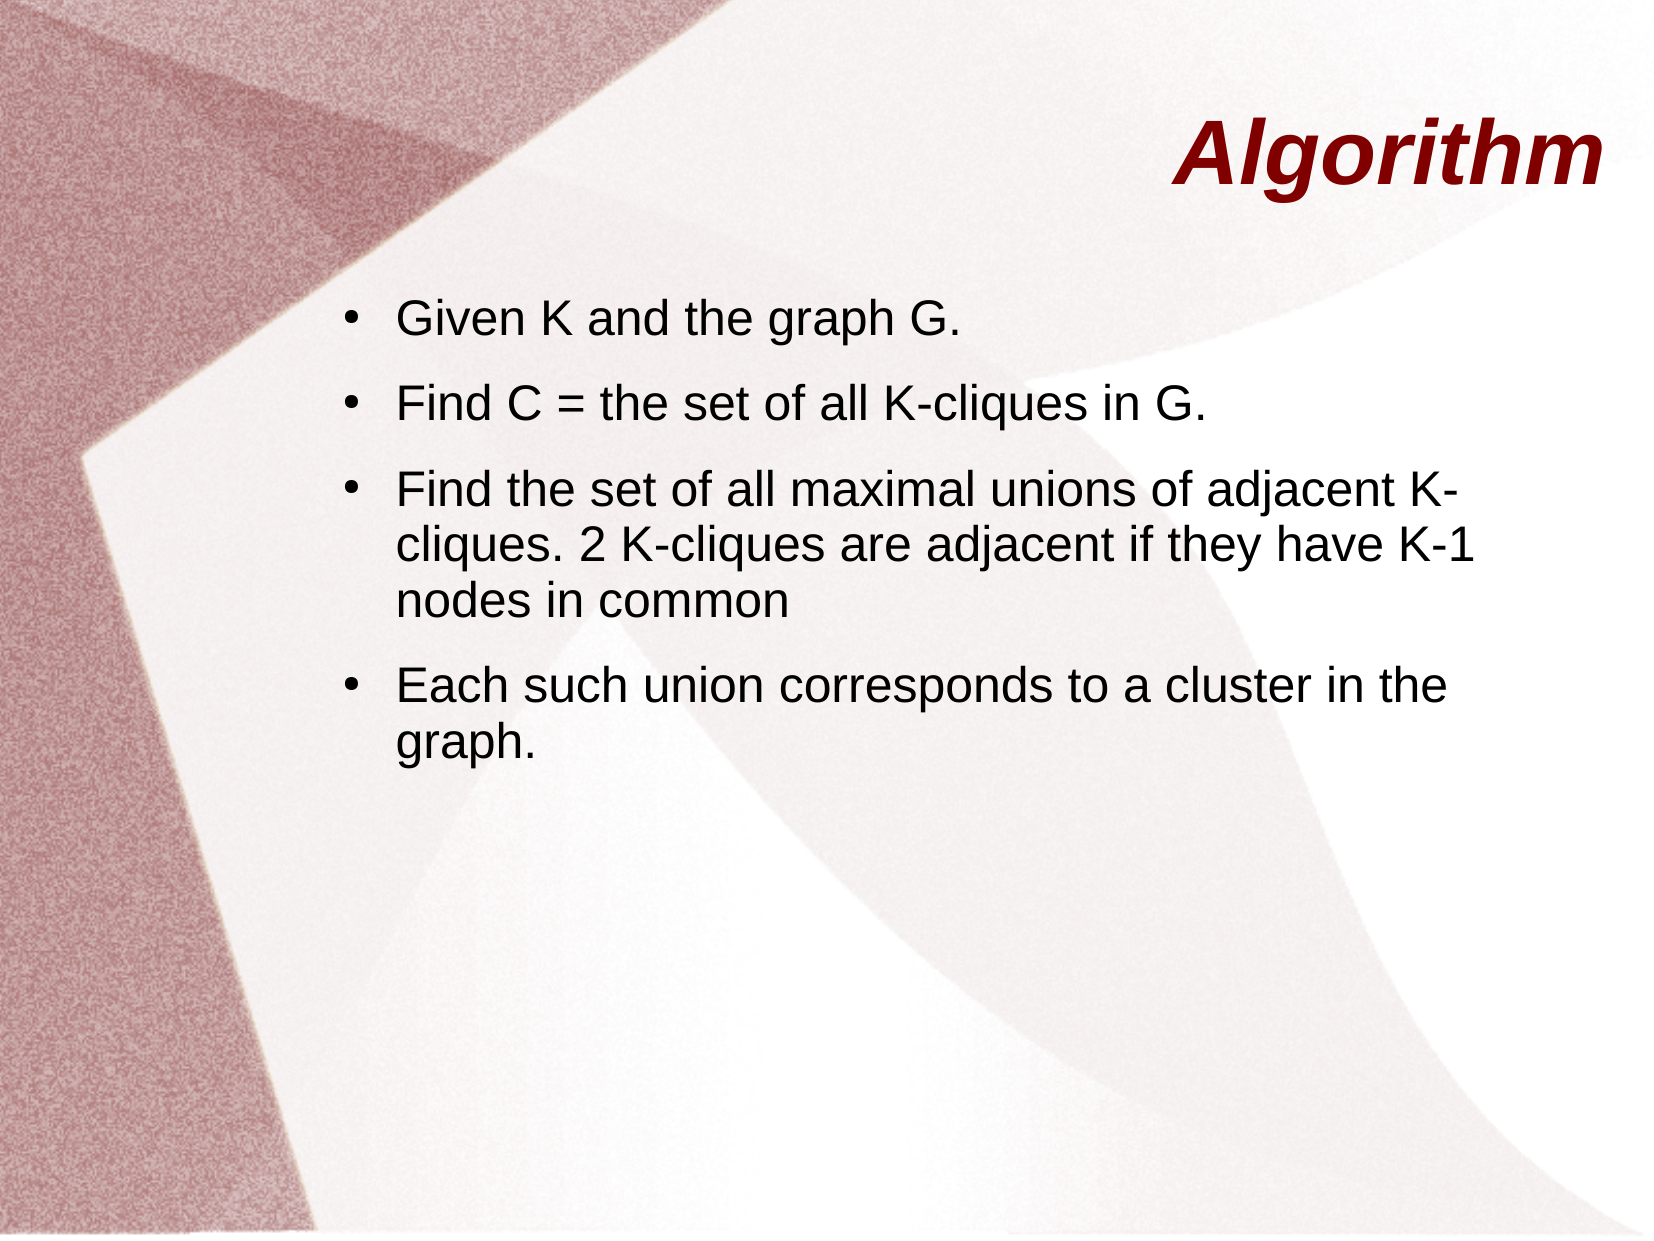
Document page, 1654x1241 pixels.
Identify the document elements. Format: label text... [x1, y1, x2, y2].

list Given K and the graph G. Find C = the set of all K-cliques in G. Find the set of all maximal unions of adjacent K-cliques. 2 K-cliques are adjacent if they have K-1 nodes in common Each such union corresponds to a cluster in the graph. [324, 290, 1601, 1010]
picture [0, 0, 1654, 1241]
title Algorithm [596, 49, 1607, 257]
